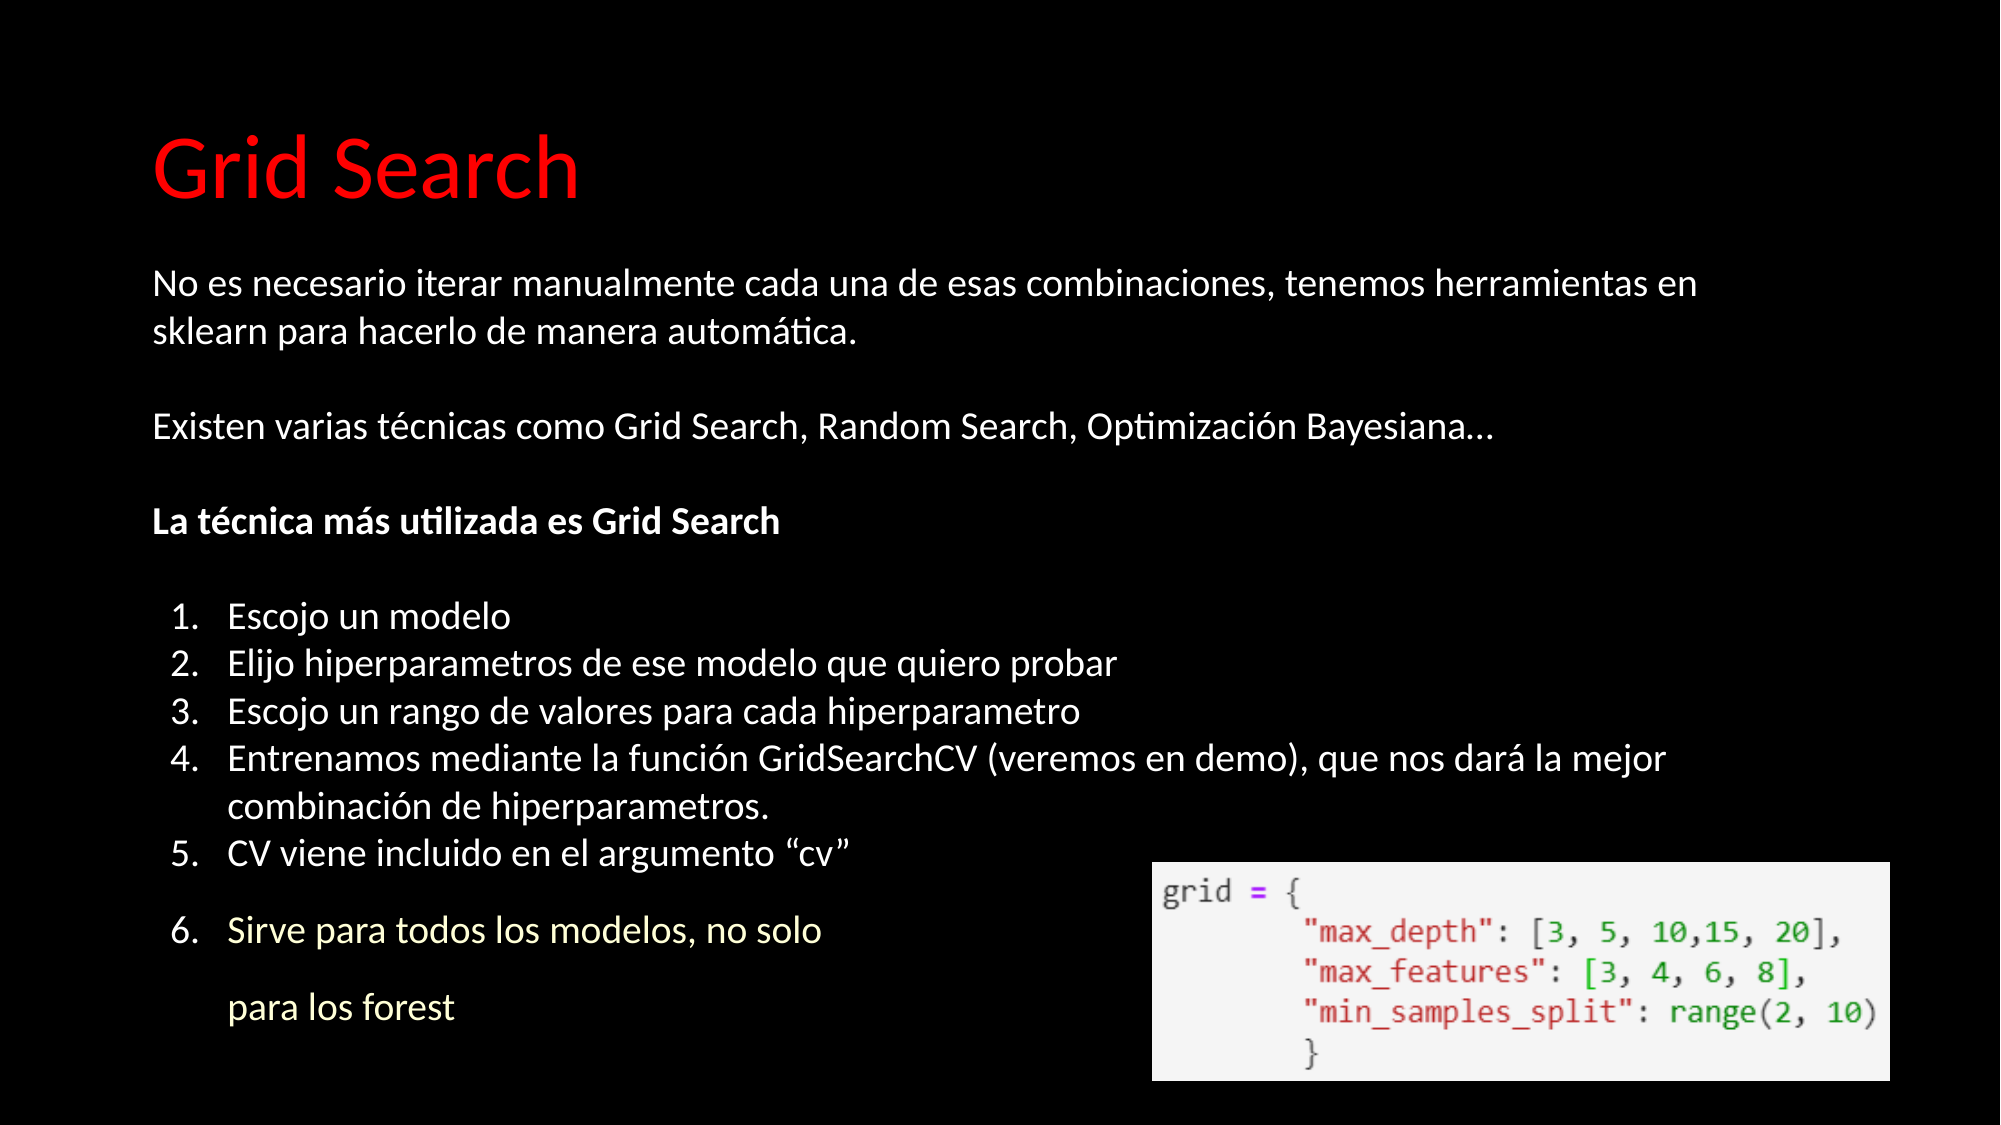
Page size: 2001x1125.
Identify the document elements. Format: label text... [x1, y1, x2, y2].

text_box No es necesario iterar manualmente cada una de esas combinaciones, tenemos herramientas en sklearn para hacerlo de manera automática. Existen varias técnicas como Grid Search, Random Search, Optimización Bayesiana… La técnica más utilizada es Grid Search Escojo un modelo Elijo hiperparametros de ese modelo que quiero probar Escojo un rango de valores para cada hiperparametro Entrenamos mediante la función GridSearchCV (veremos en demo), que nos dará la mejor combinación de hiperparametros. CV viene incluido en el argumento “cv” Sirve para todos los modelos, no solo para los forest [137, 242, 1812, 828]
title Grid Search [137, 59, 1863, 278]
picture [1152, 862, 1890, 1081]
